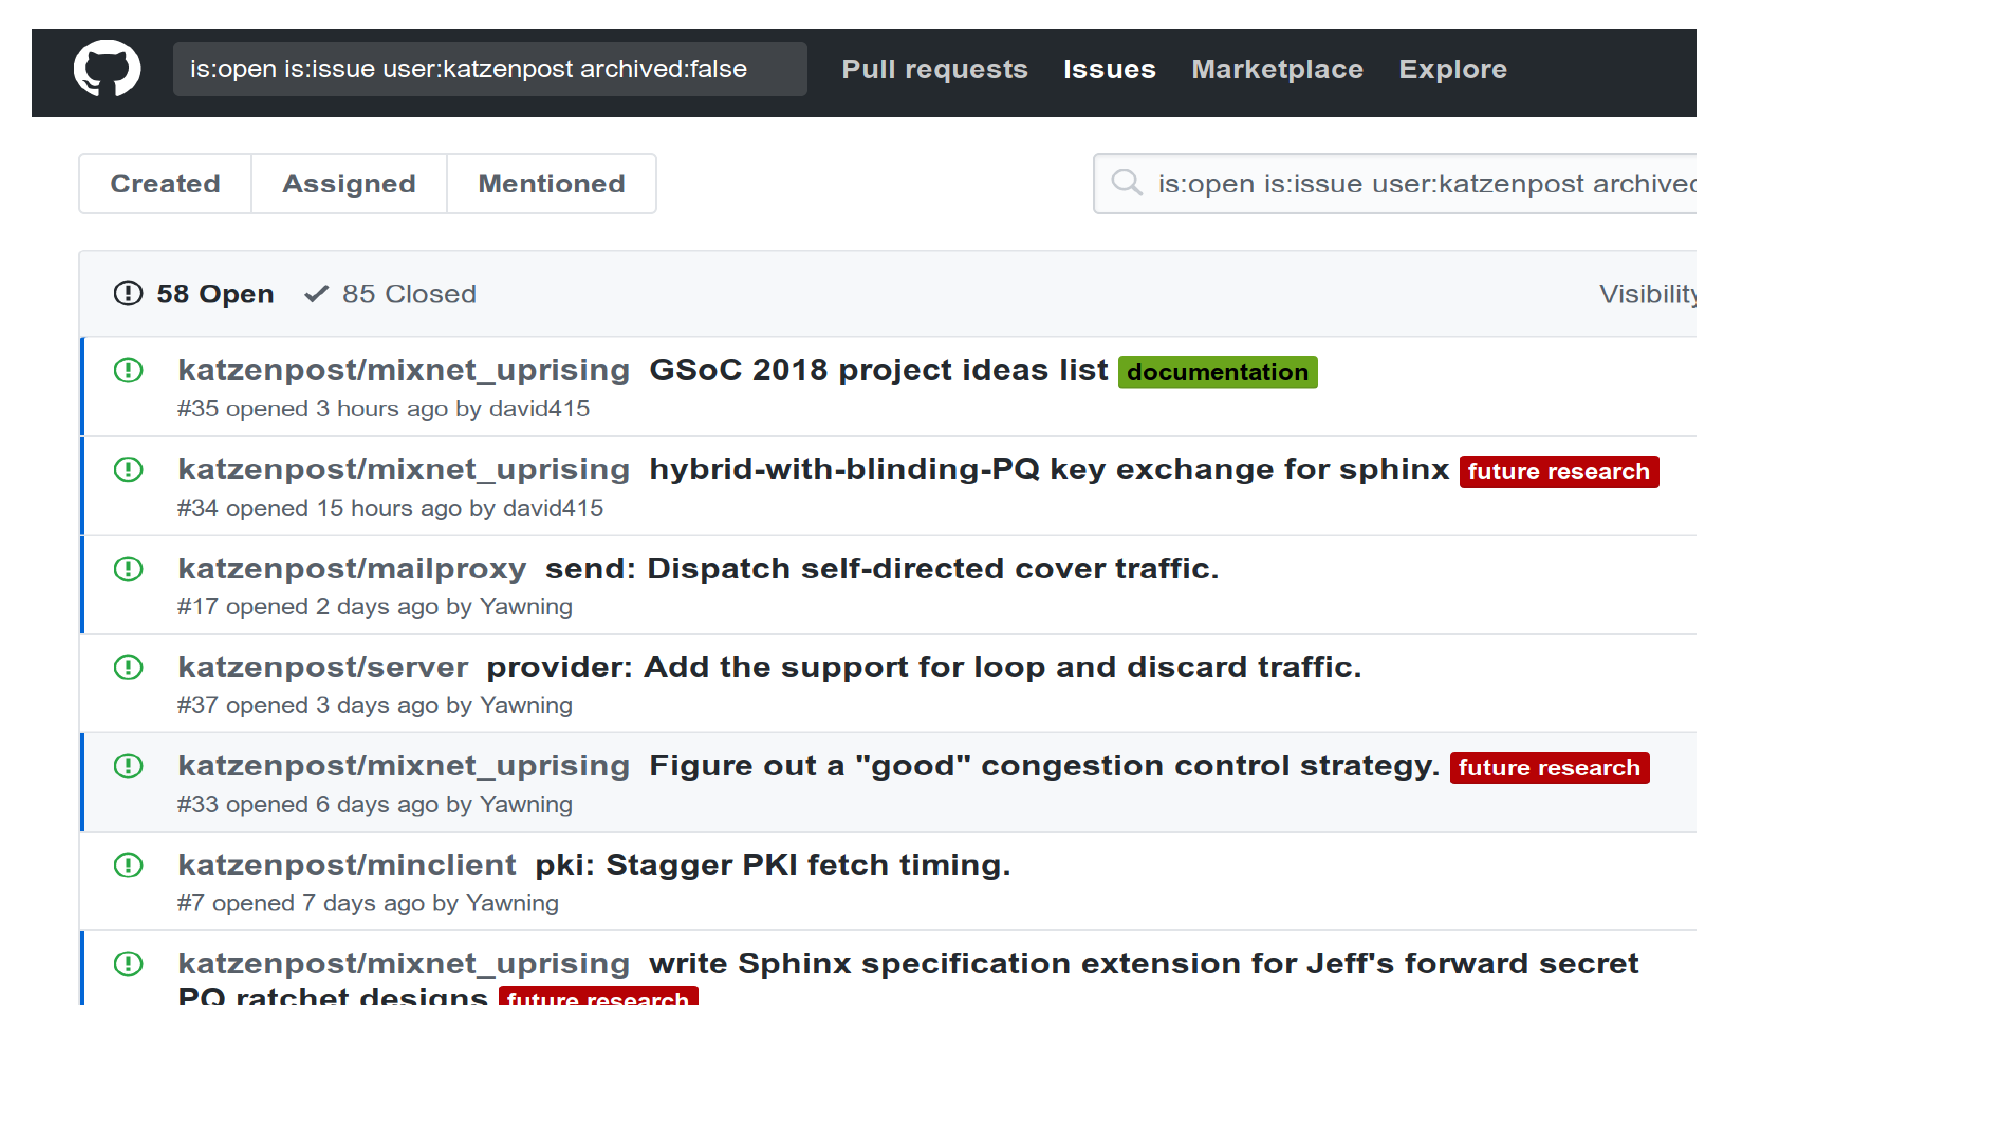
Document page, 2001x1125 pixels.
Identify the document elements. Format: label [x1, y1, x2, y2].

picture [32, 29, 1697, 1005]
